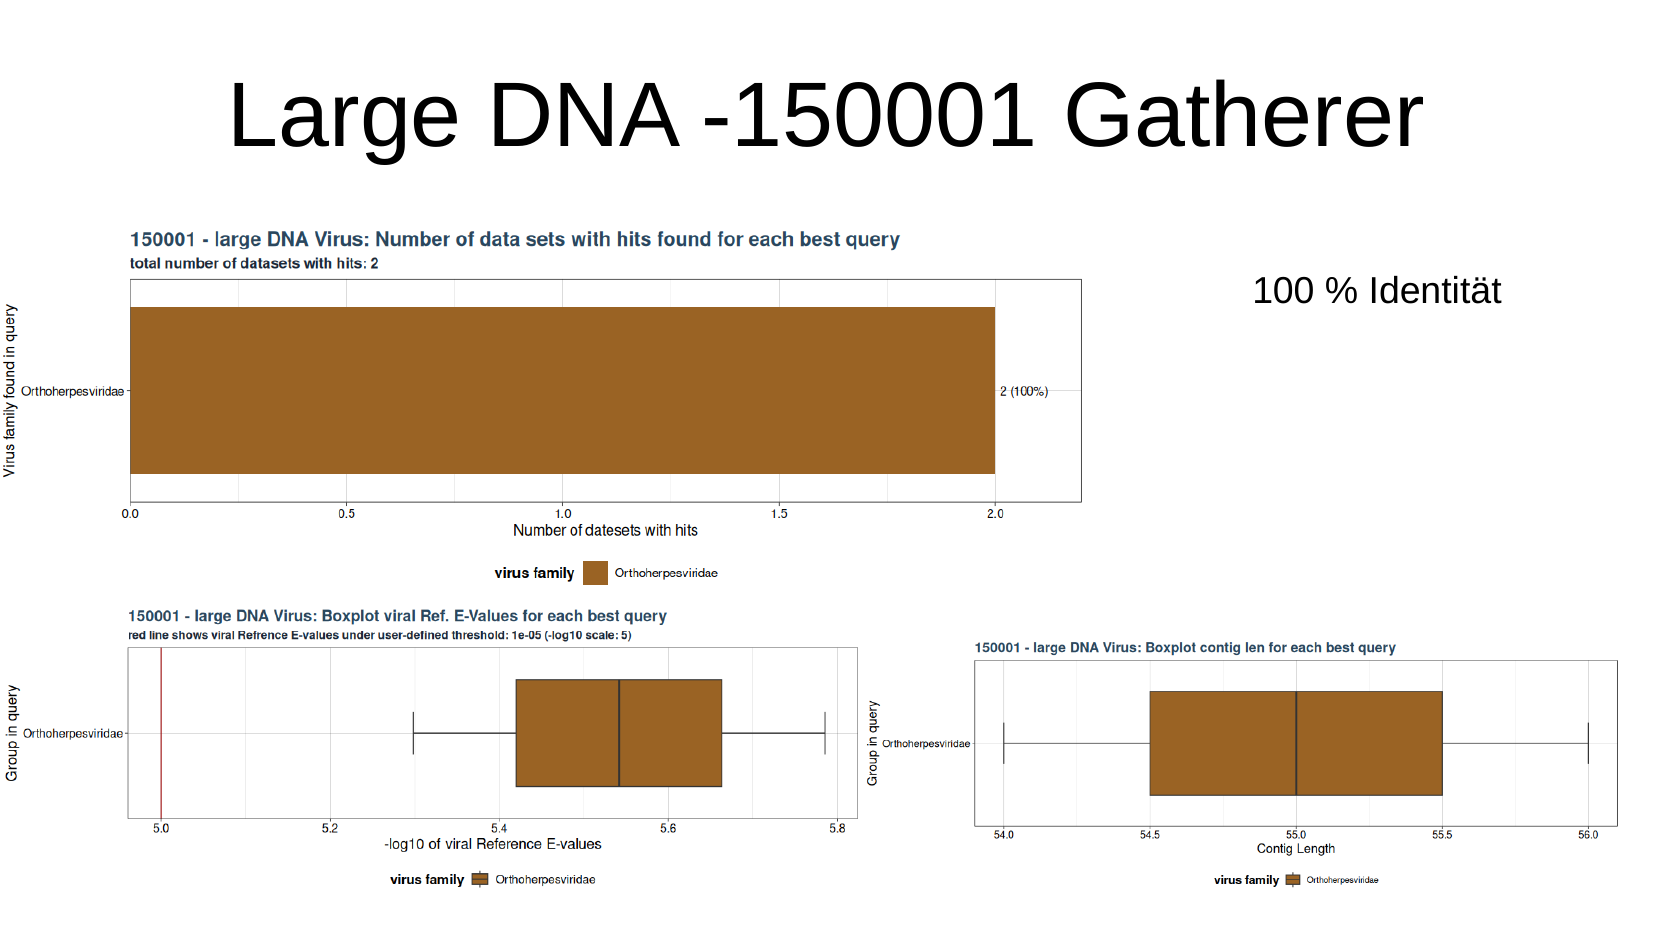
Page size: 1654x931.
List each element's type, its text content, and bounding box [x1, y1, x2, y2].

text_box 100 % Identität [1237, 262, 1538, 488]
picture [0, 604, 1622, 901]
picture [0, 224, 1088, 599]
title Large DNA -150001 Gatherer [82, 37, 1571, 193]
